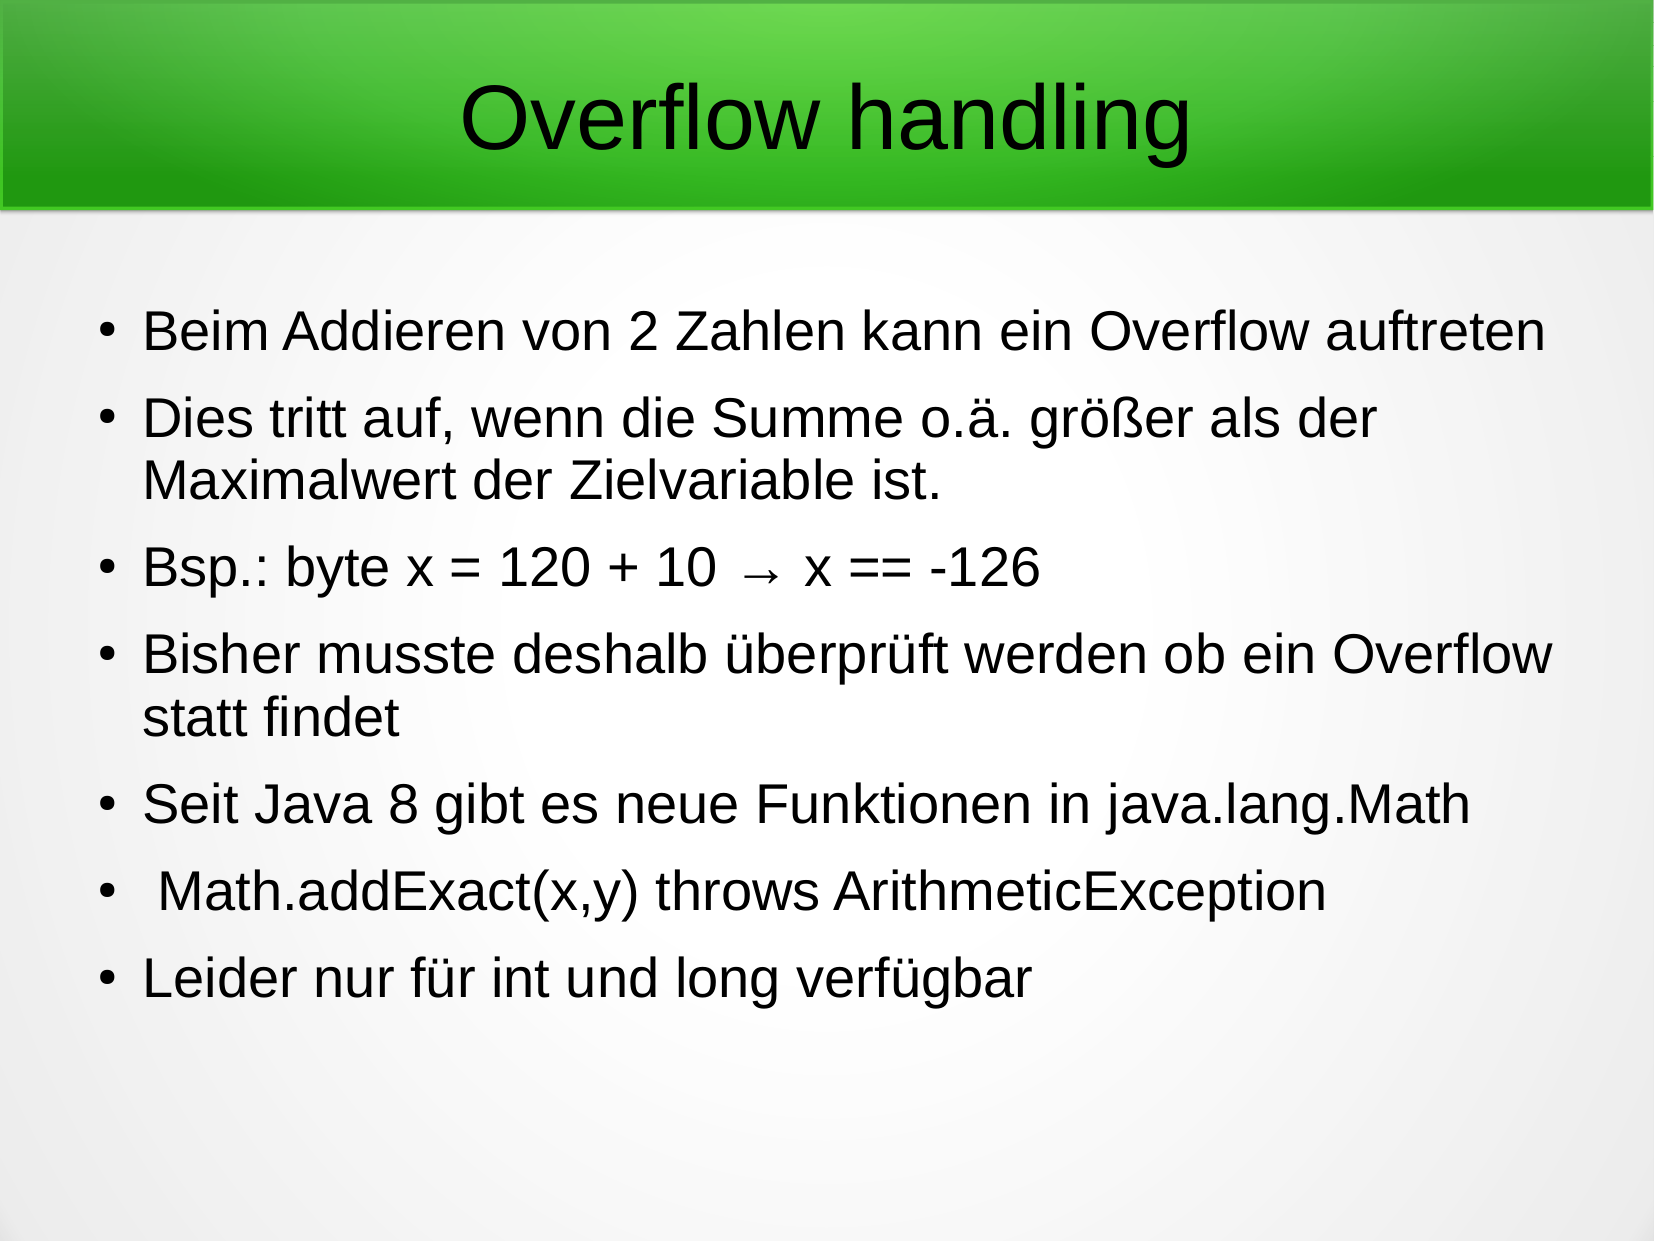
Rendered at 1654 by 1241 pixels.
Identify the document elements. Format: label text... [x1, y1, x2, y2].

title Overflow handling [82, 47, 1571, 189]
list Beim Addieren von 2 Zahlen kann ein Overflow auftreten Dies tritt auf, wenn die Summe o.ä. größer als der Maximalwert der Zielvariable ist. Bsp.: byte x = 120 + 10 → x == -126 Bisher musste deshalb überprüft werden ob ein Overflow statt findet Seit Java 8 gibt es neue Funktionen in java.lang.Math Math.addExact(x,y) throws ArithmeticException Leider nur für int und long verfügbar [82, 299, 1571, 1019]
